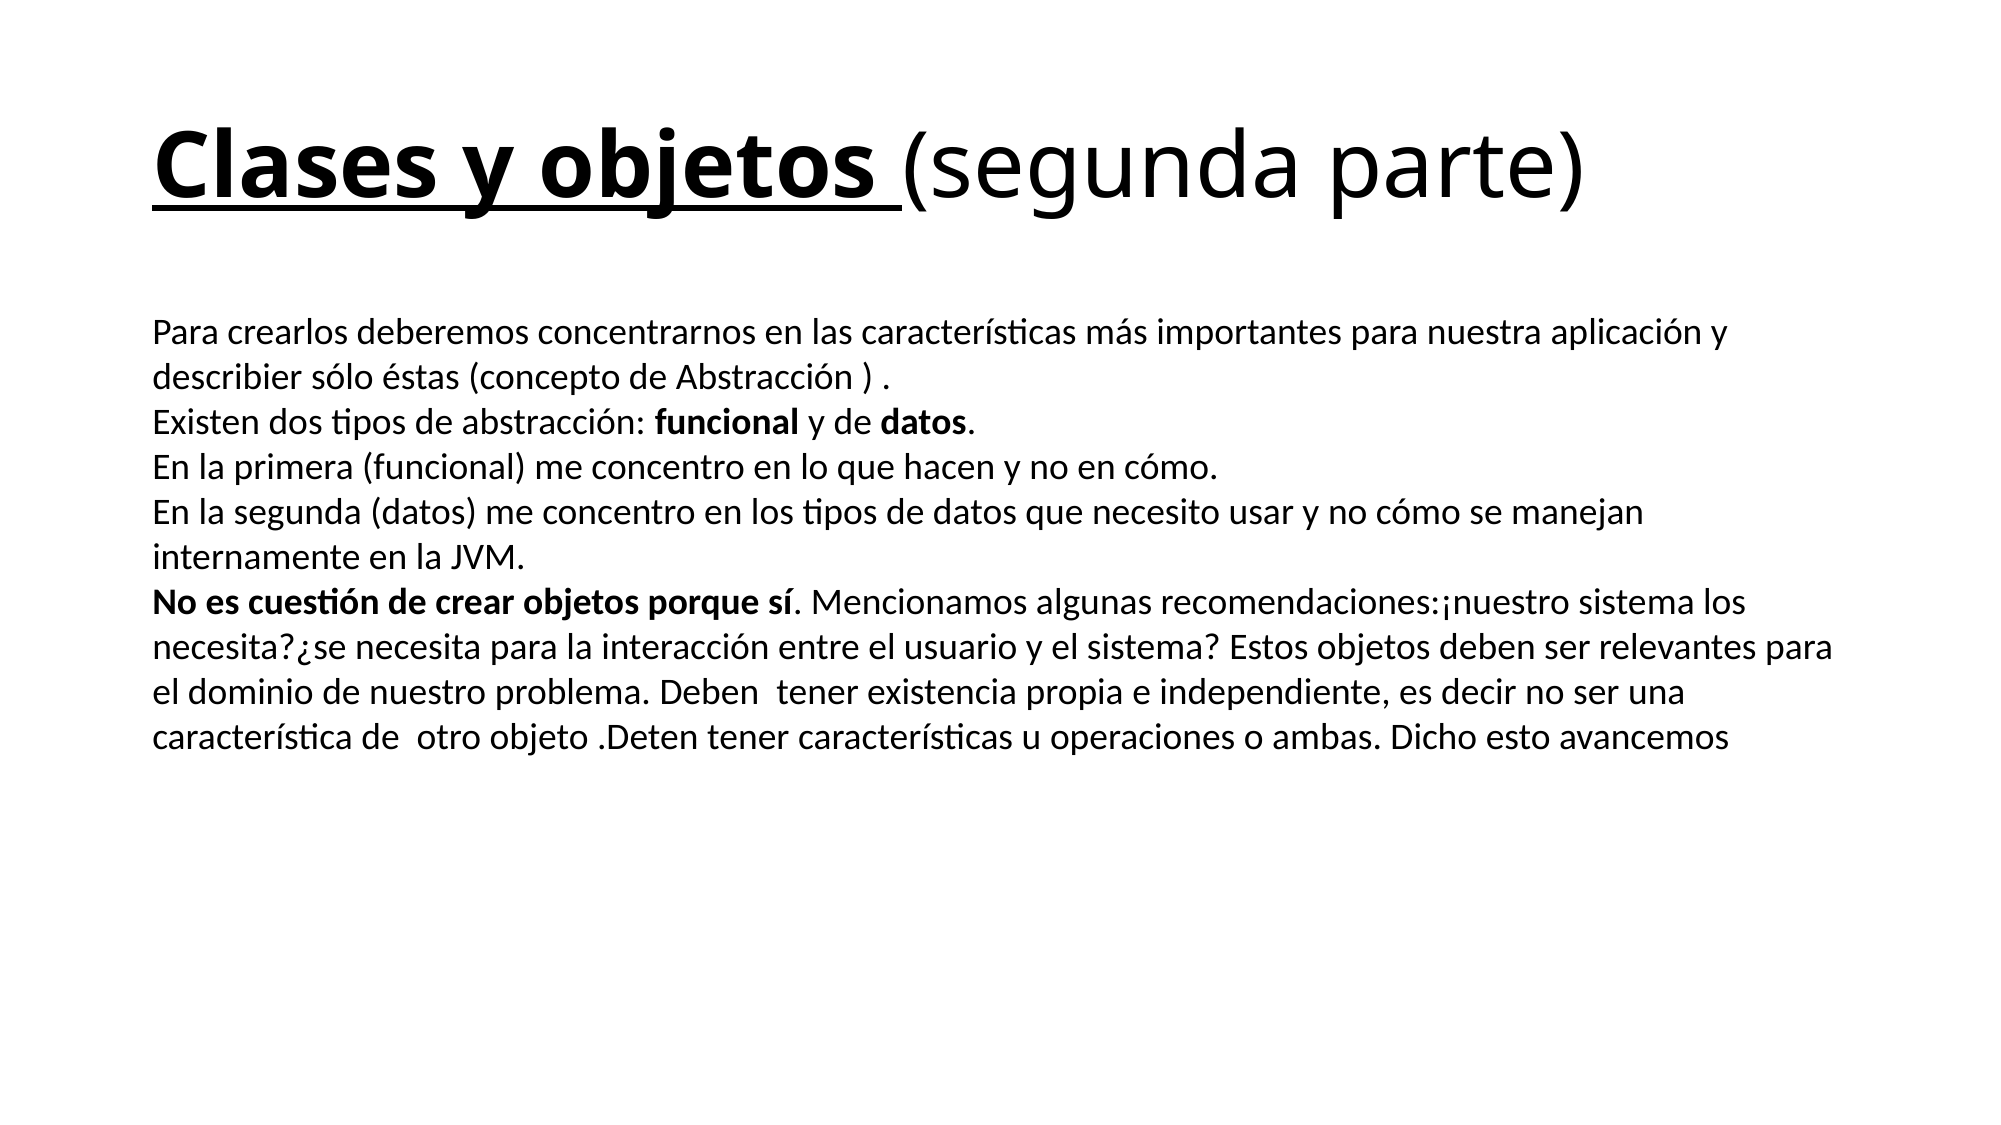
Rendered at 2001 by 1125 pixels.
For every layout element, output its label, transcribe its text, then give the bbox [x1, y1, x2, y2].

text_box Para crearlos deberemos concentrarnos en las características más importantes para nuestra aplicación y describier sólo éstas (concepto de Abstracción ) . Existen dos tipos de abstracción: funcional y de datos. En la primera (funcional) me concentro en lo que hacen y no en cómo. En la segunda (datos) me concentro en los tipos de datos que necesito usar y no cómo se manejan internamente en la JVM. No es cuestión de crear objetos porque sí. Mencionamos algunas recomendaciones:¡nuestro sistema los necesita?¿se necesita para la interacción entre el usuario y el sistema? Estos objetos deben ser relevantes para el dominio de nuestro problema. Deben tener existencia propia e independiente, es decir no ser una característica de otro objeto .Deten tener características u operaciones o ambas. Dicho esto avancemos [137, 299, 1862, 1013]
text_box Clases y objetos (segunda parte) [137, 59, 1862, 277]
